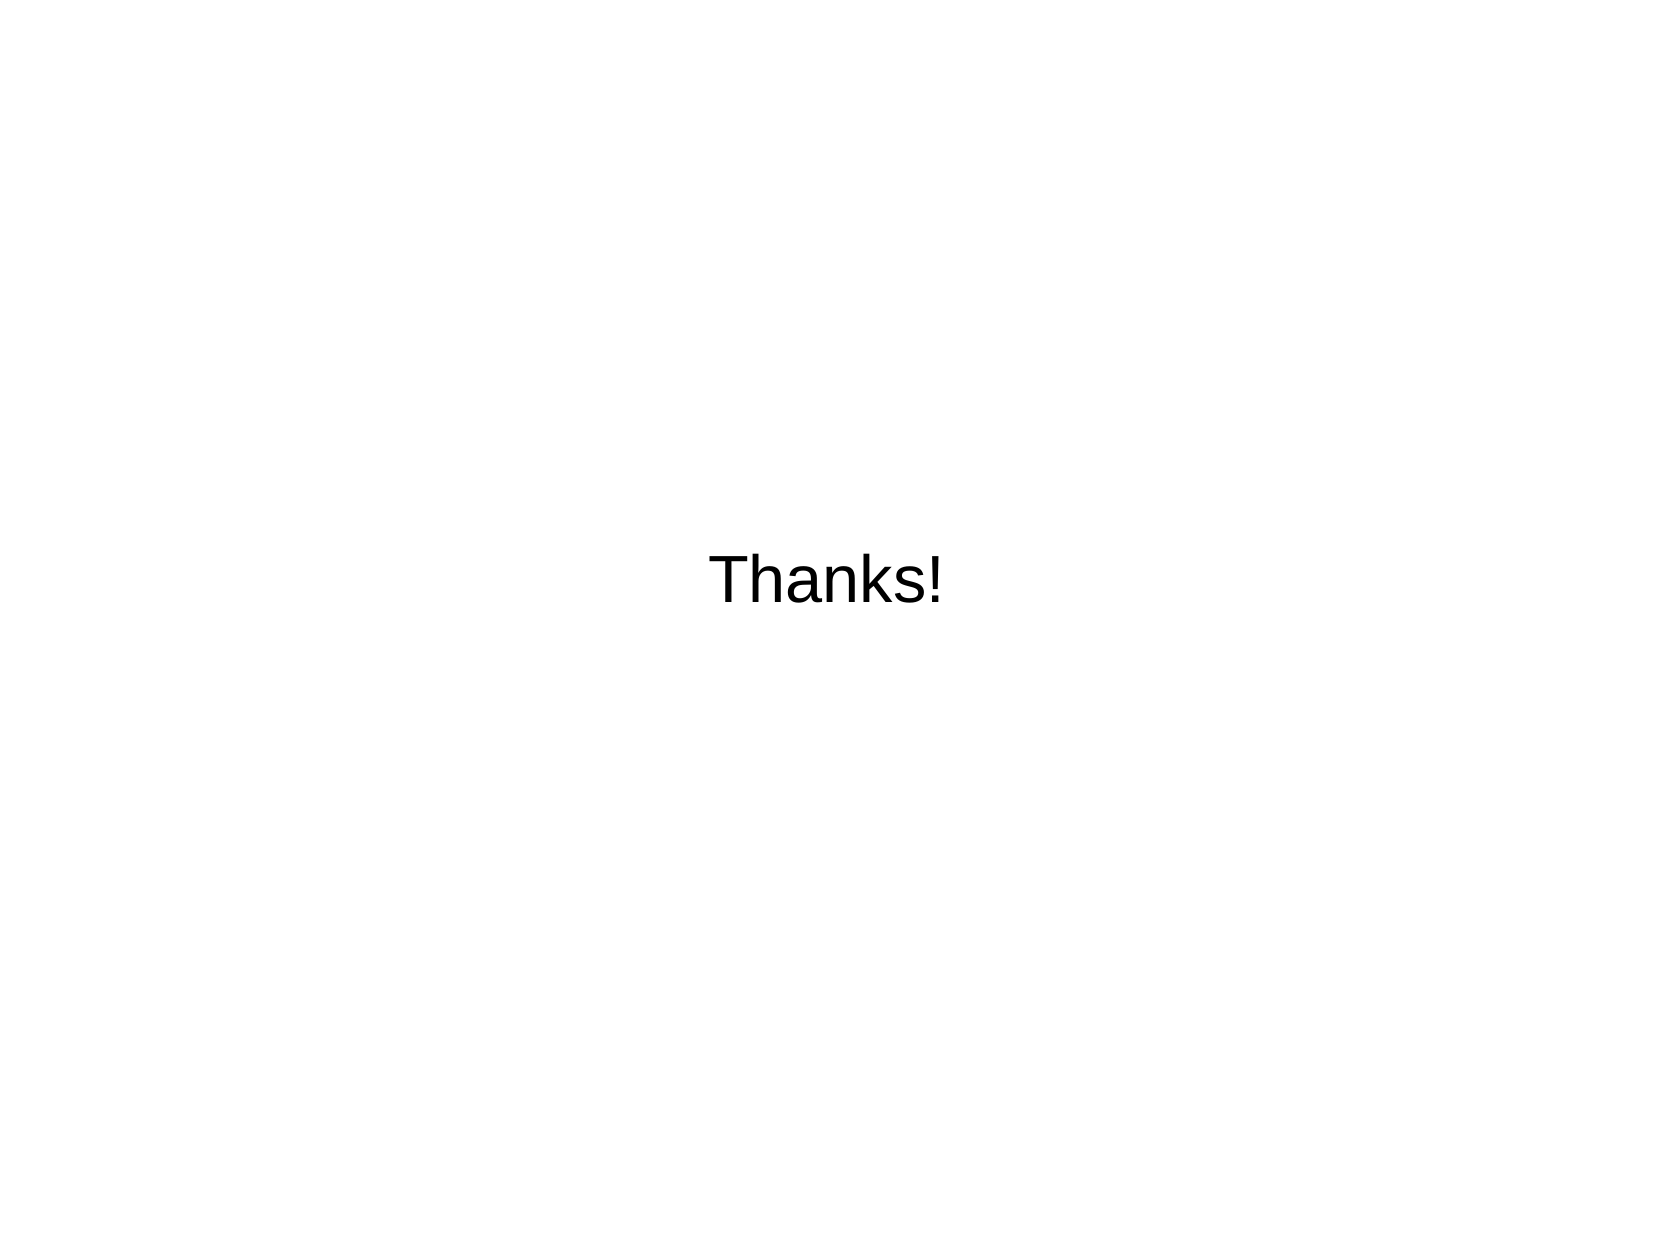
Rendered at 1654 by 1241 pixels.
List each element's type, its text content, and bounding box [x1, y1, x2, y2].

subtitle Thanks! [82, 56, 1571, 1102]
